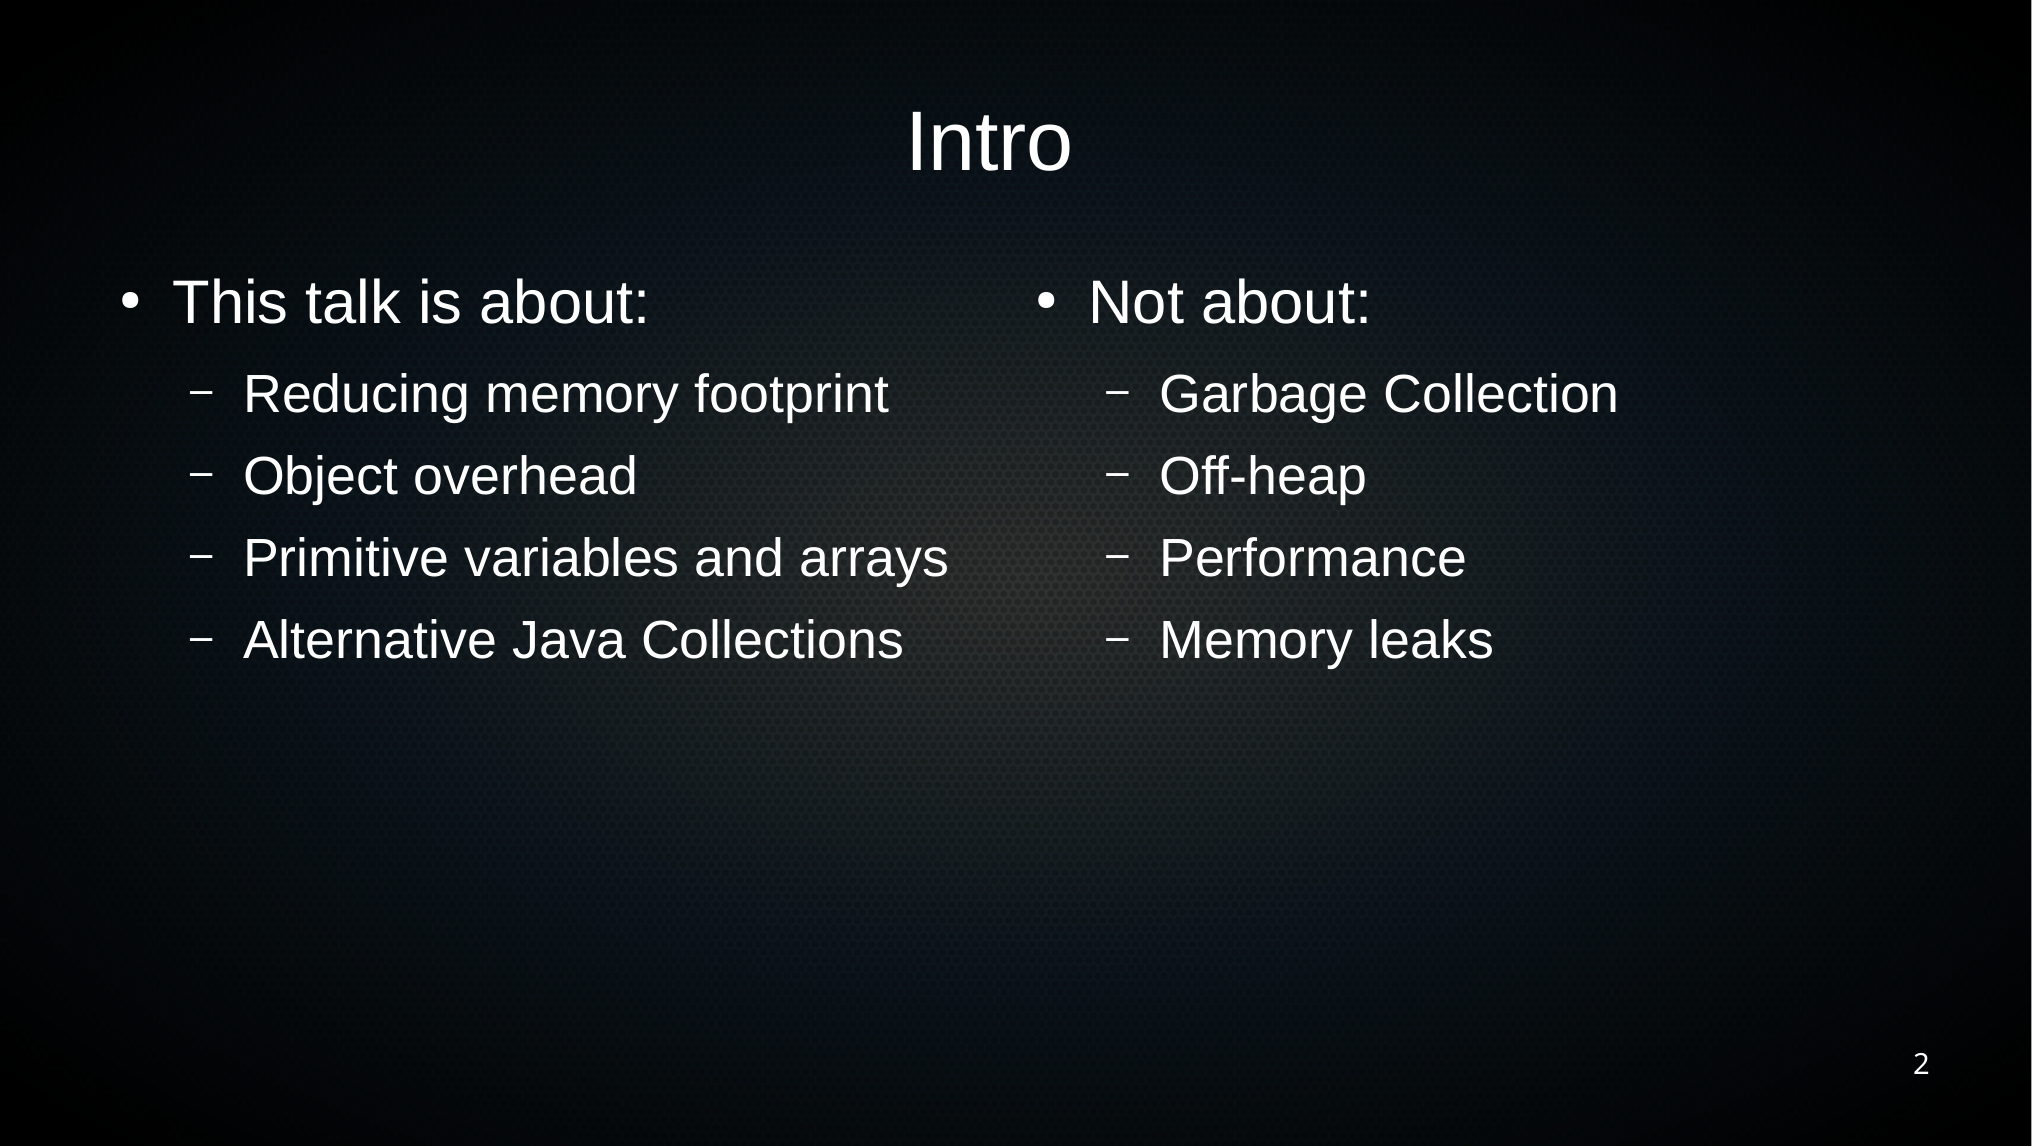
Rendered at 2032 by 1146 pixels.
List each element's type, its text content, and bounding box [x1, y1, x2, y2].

picture [0, 0, 2032, 1146]
list Not about: Garbage Collection Off-heap Performance Memory leaks [1017, 268, 1891, 933]
list This talk is about: Reducing memory footprint Object overhead Primitive variables and arrays Alternative Java Collections [101, 268, 974, 933]
title Intro [101, 45, 1930, 237]
